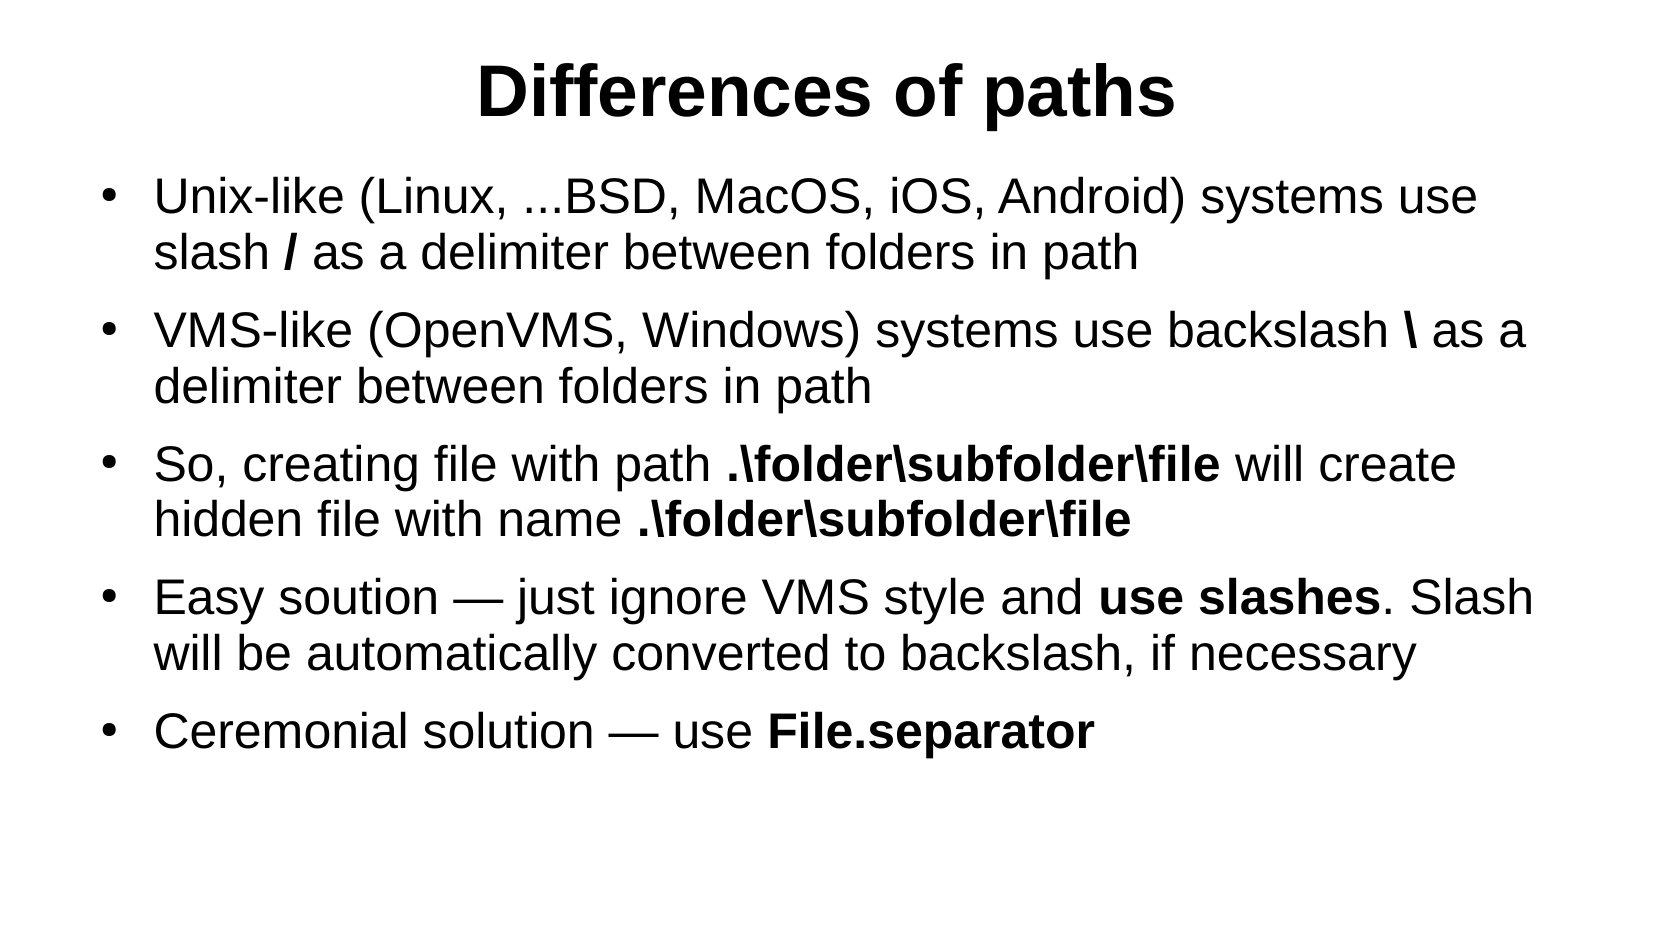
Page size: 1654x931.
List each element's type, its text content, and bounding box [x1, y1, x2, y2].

list Unix-like (Linux, ...BSD, MacOS, iOS, Android) systems use slash / as a delimiter between folders in path VMS-like (OpenVMS, Windows) systems use backslash \ as a delimiter between folders in path So, creating file with path .\folder\subfolder\file will create hidden file with name .\folder\subfolder\file Easy soution — just ignore VMS style and use slashes. Slash will be automatically converted to backslash, if necessary Ceremonial solution — use File.separator [82, 168, 1538, 889]
title Differences of paths [82, 37, 1571, 147]
